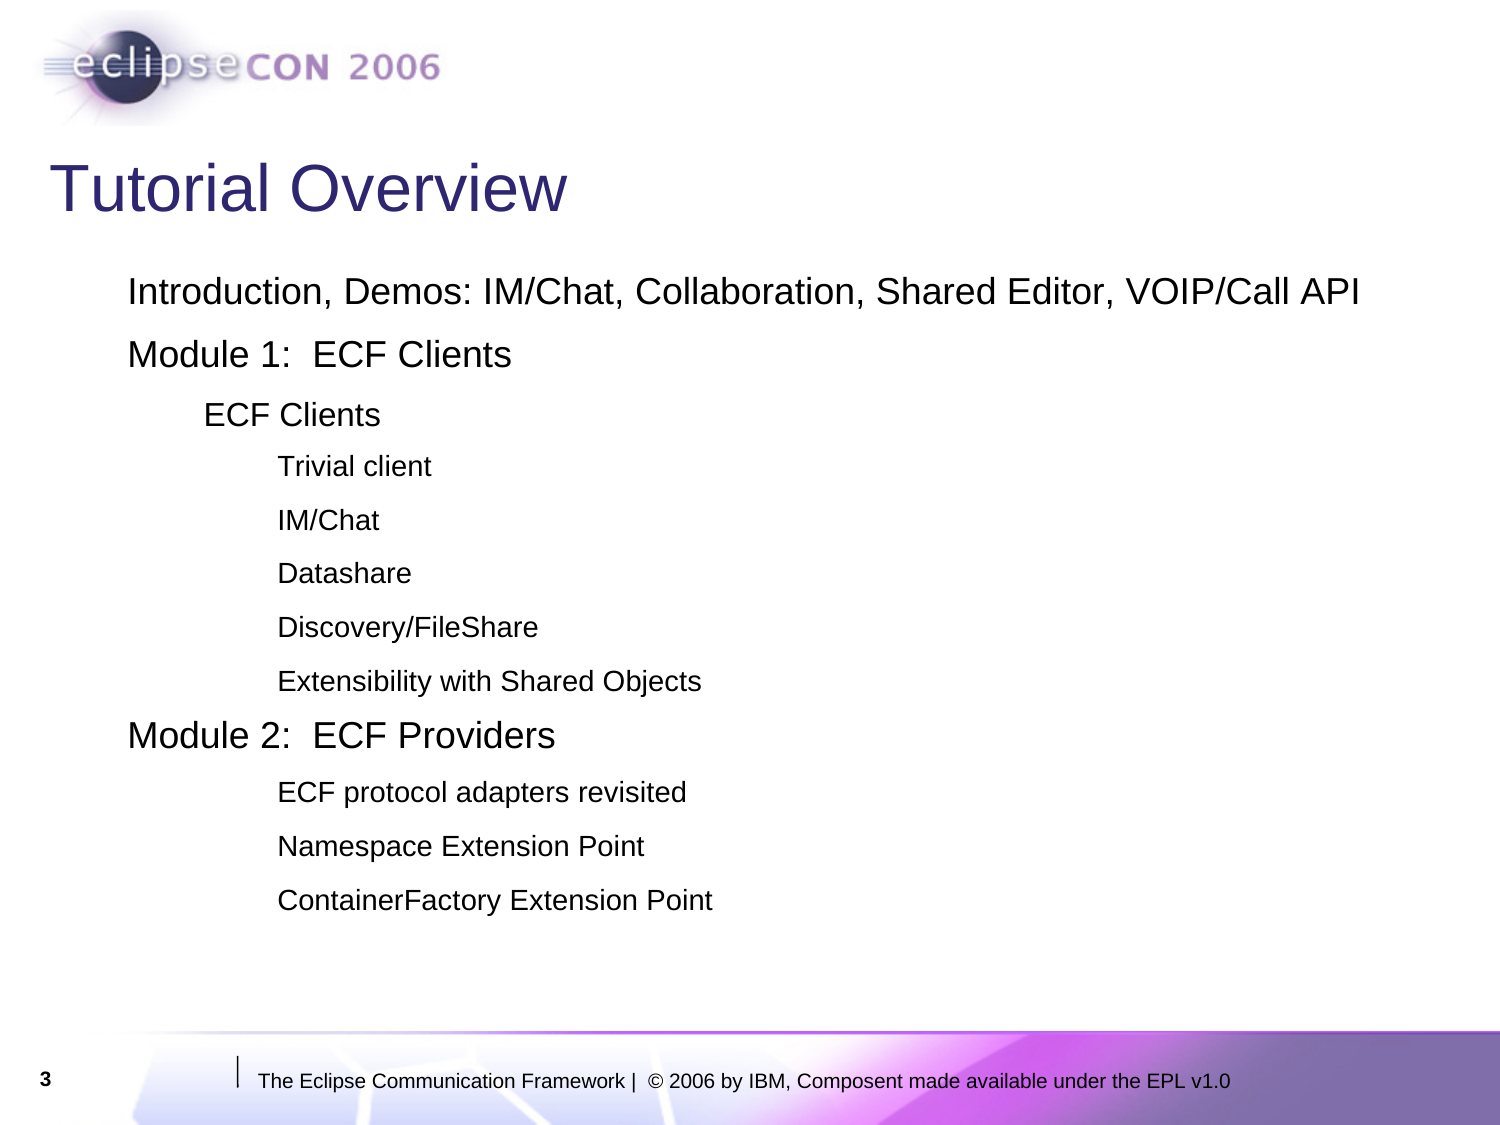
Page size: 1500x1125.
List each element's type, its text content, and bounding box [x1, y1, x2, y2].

title Tutorial Overview [34, 149, 1388, 241]
list Introduction, Demos: IM/Chat, Collaboration, Shared Editor, VOIP/Call API Module 1: ECF Clients ECF Clients Trivial client IM/Chat Datashare Discovery/FileShare Extensibility with Shared Objects Module 2: ECF Providers ECF protocol adapters revisited Namespace Extension Point ContainerFactory Extension Point [112, 262, 1388, 976]
picture [31, 10, 1040, 126]
picture [0, 1031, 1500, 1125]
